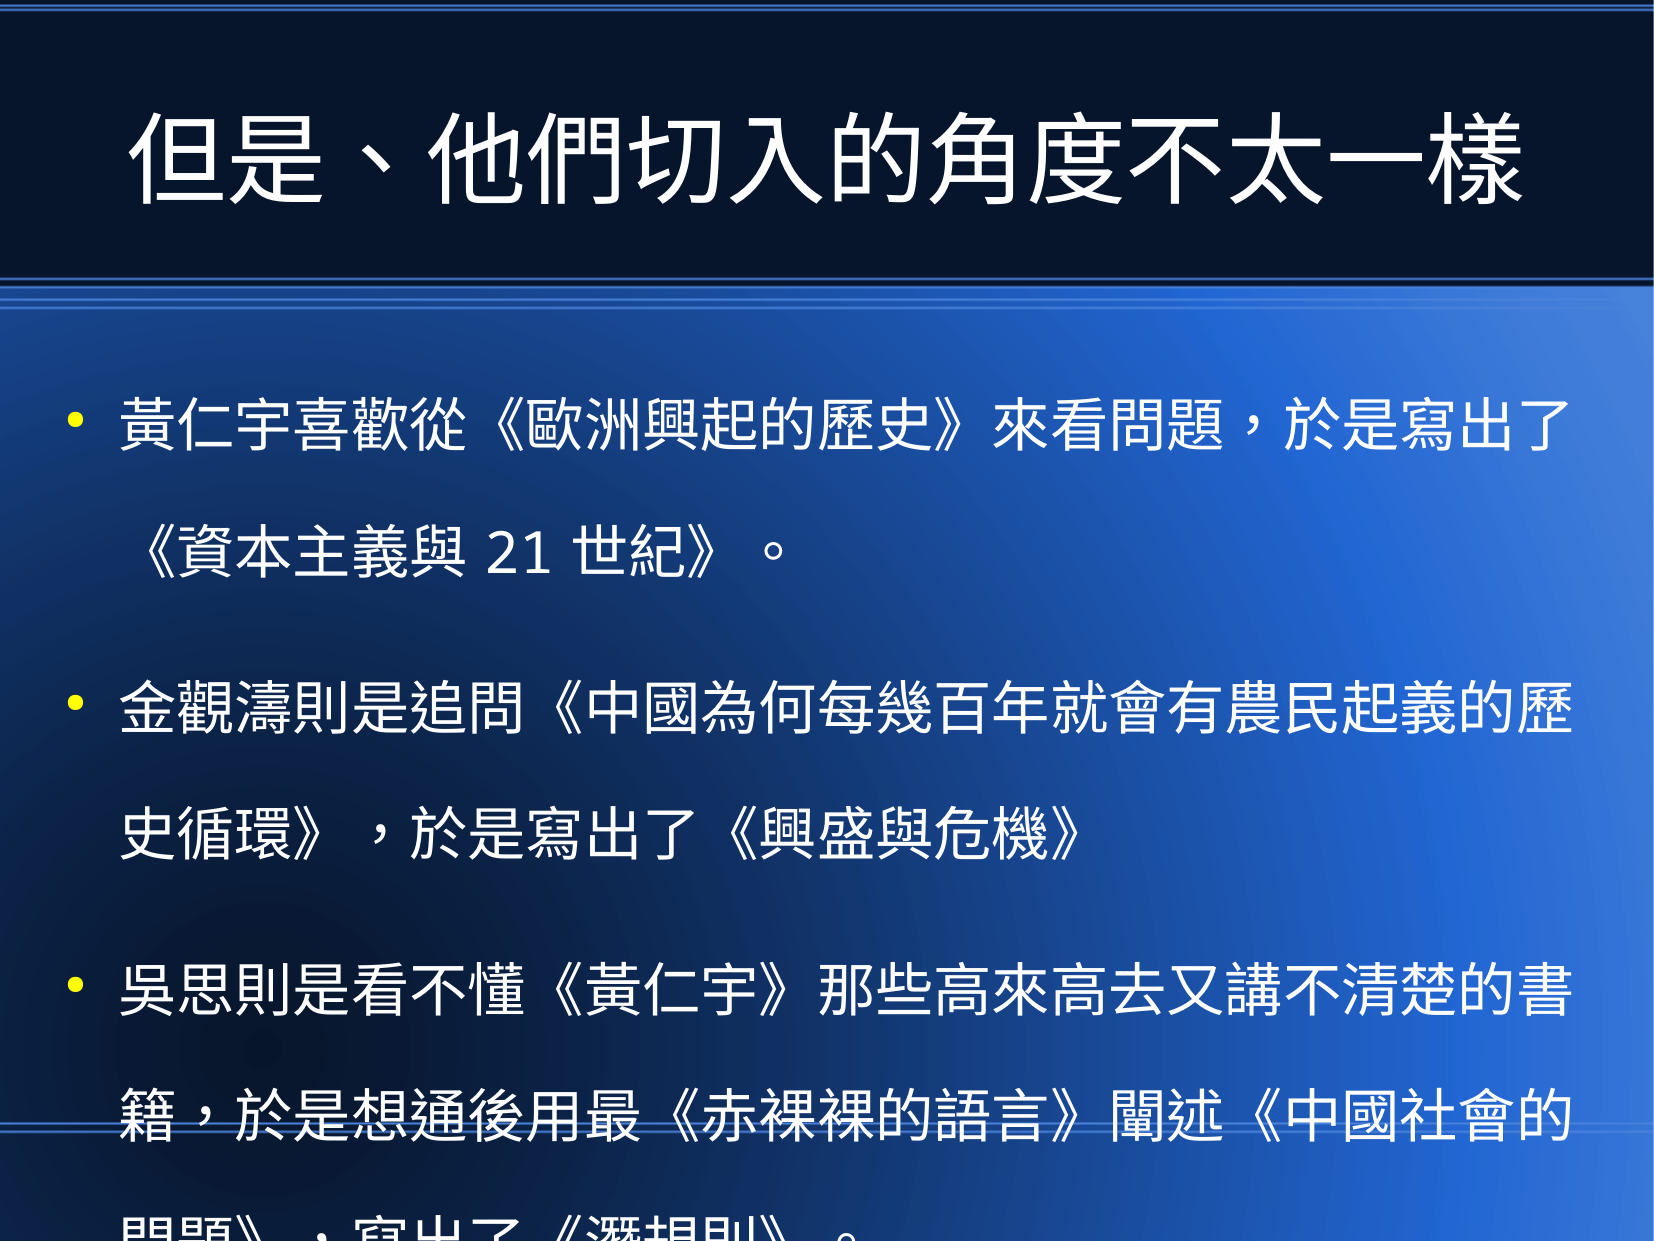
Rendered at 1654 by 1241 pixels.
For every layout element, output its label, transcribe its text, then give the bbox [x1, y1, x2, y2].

title 但是、他們切入的角度不太一樣 [82, 49, 1571, 257]
picture [0, 0, 1654, 1241]
list 黃仁宇喜歡從《歐洲興起的歷史》來看問題，於是寫出了《資本主義與21世紀》。 金觀濤則是追問《中國為何每幾百年就會有農民起義的歷史循環》，於是寫出了《興盛與危機》 吳思則是看不懂《黃仁宇》那些高來高去又講不清楚的書籍，於是想通後用最《赤裸裸的語言》闡述《中國社會的問題》，寫出了《潛規則》。 [47, 336, 1607, 1241]
